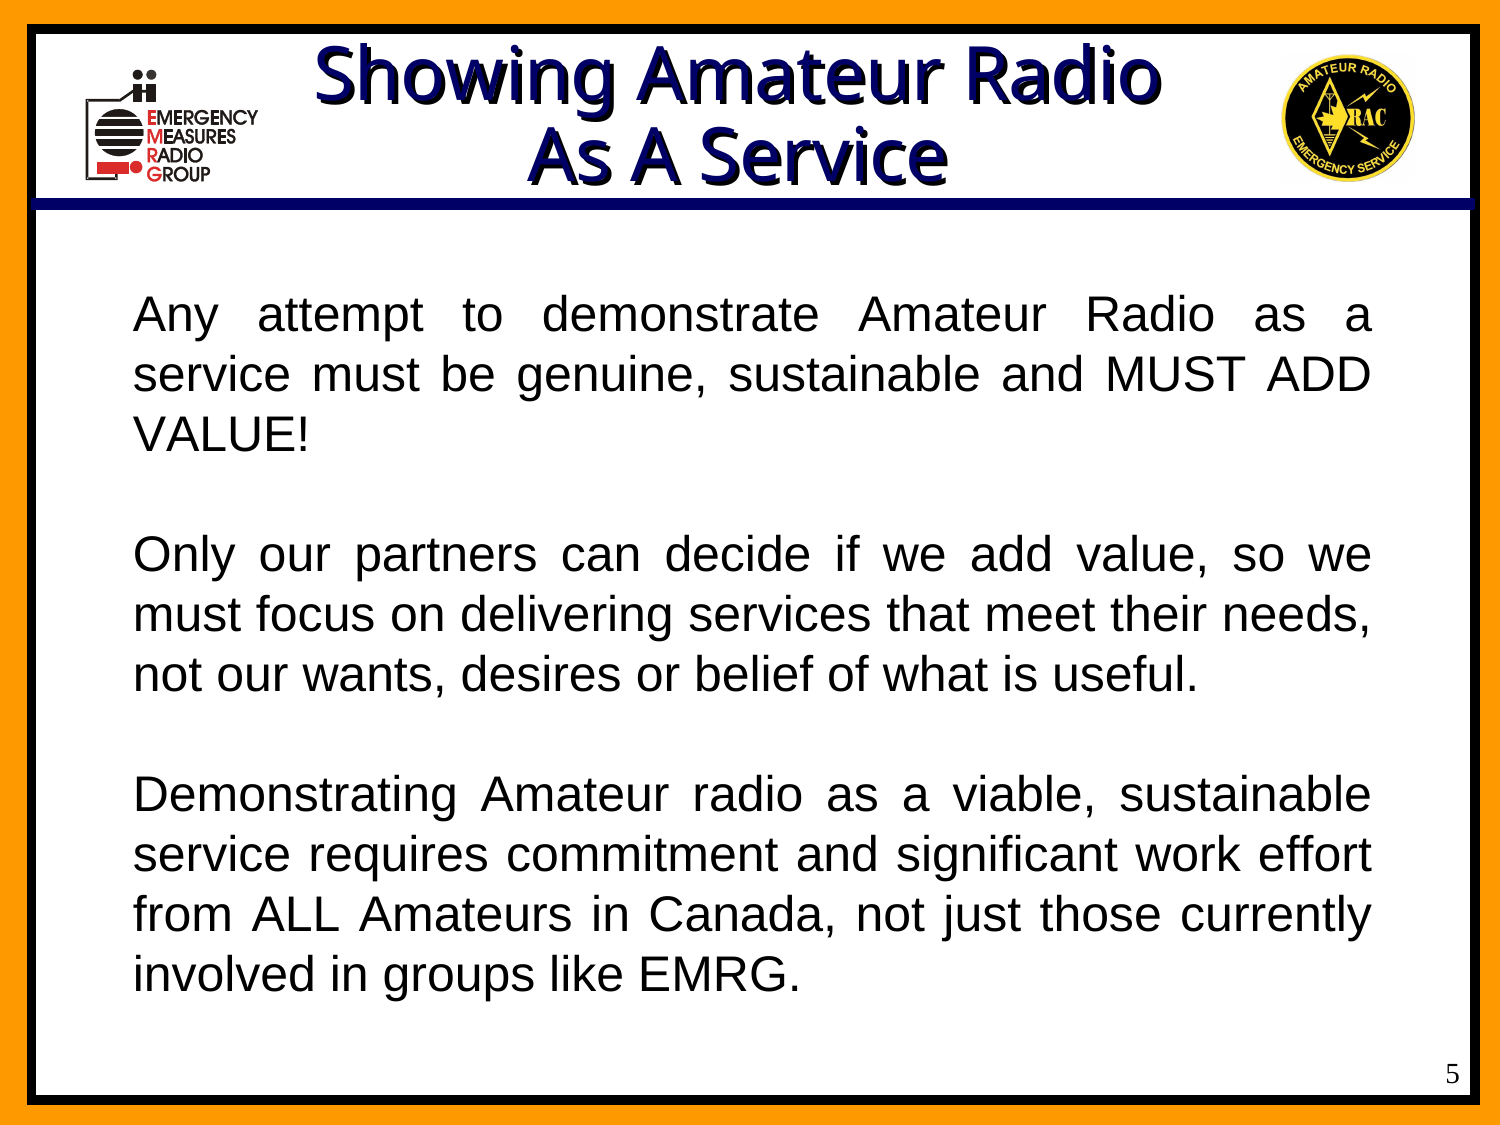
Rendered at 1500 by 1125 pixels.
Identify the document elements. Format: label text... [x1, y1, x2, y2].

text_box Showing Amateur Radio As A Service [251, 27, 1225, 206]
picture [1281, 54, 1415, 182]
text_box Any attempt to demonstrate Amateur Radio as a service must be genuine, sustainable and MUST ADD VALUE! Only our partners can decide if we add value, so we must focus on delivering services that meet their needs, not our wants, desires or belief of what is useful. Demonstrating Amateur radio as a viable, sustainable service requires commitment and significant work effort from ALL Amateurs in Canada, not just those currently involved in groups like EMRG. [118, 273, 1388, 1010]
